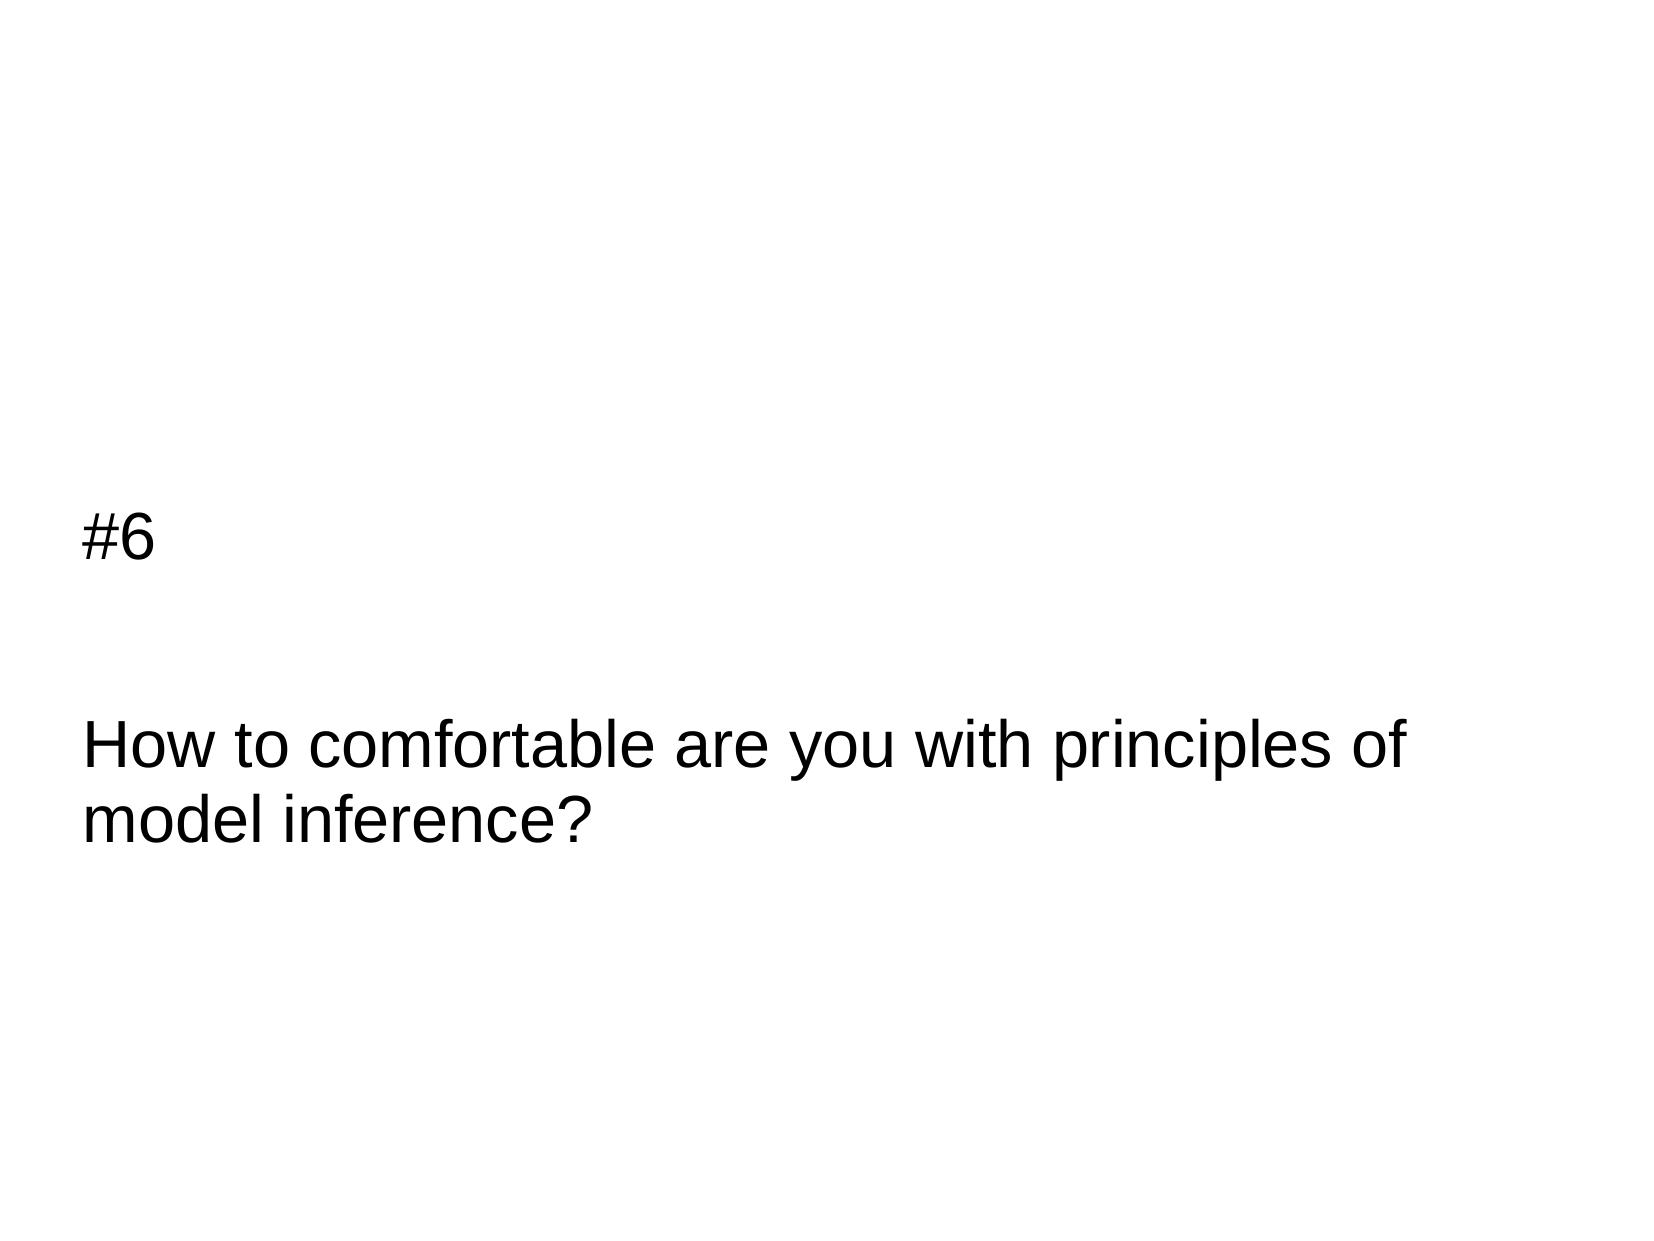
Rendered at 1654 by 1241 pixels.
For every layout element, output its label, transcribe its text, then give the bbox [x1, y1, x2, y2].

list #6 How to comfortable are you with principles of model inference? [82, 290, 1571, 1010]
